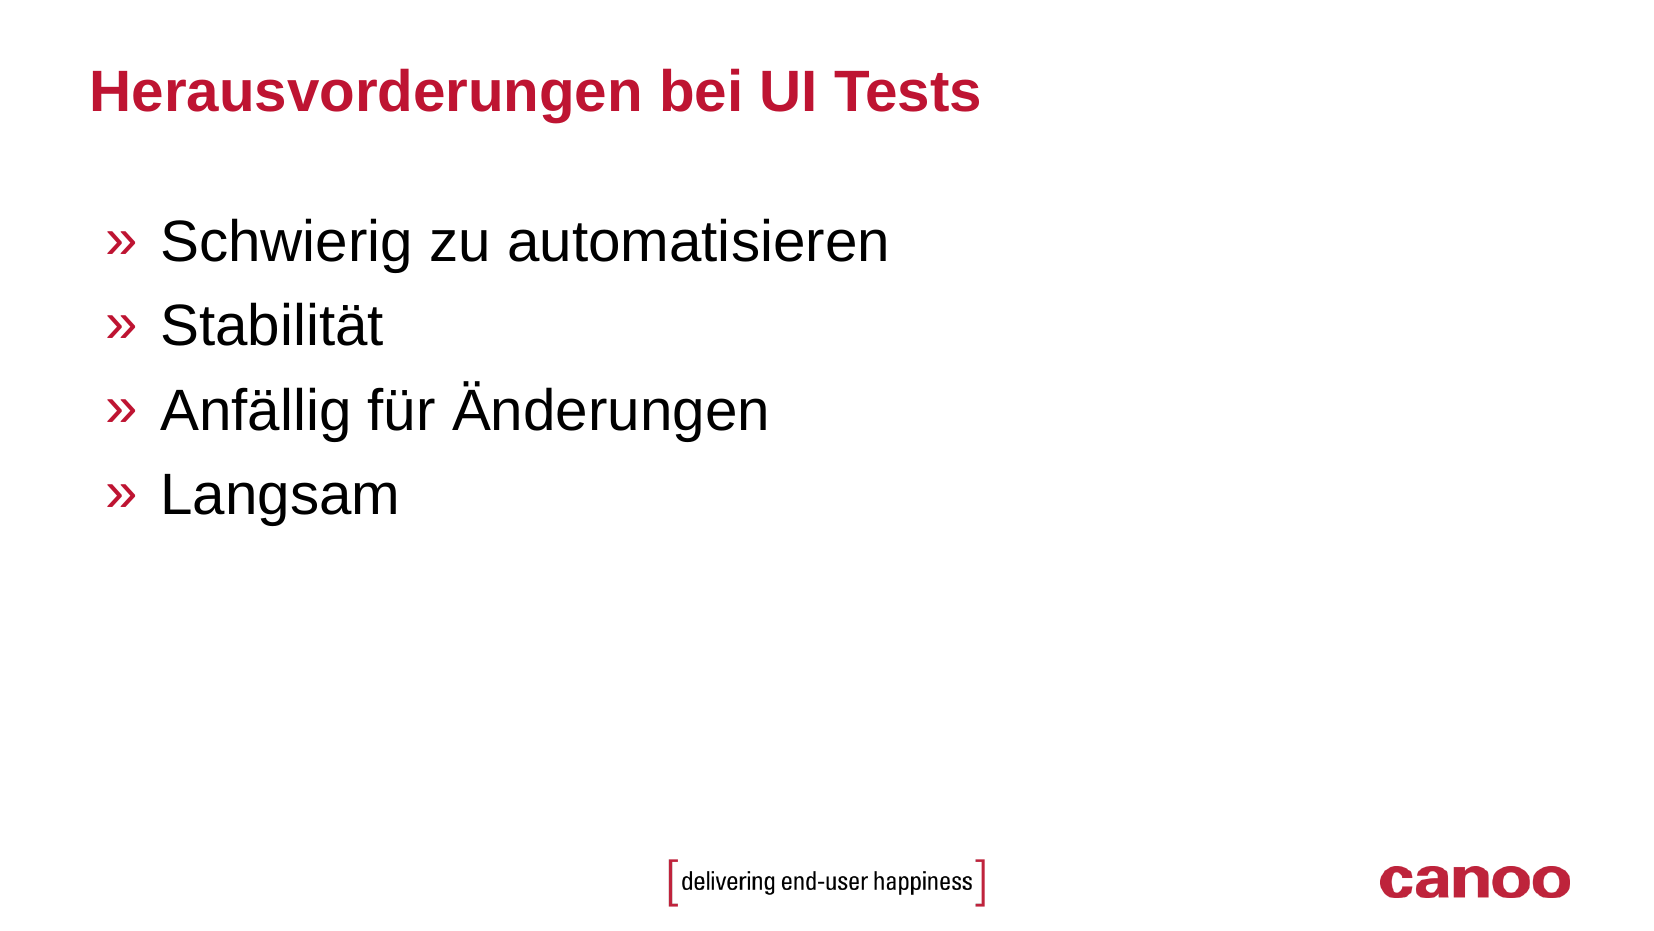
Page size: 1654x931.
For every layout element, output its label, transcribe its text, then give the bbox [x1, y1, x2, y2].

picture [662, 855, 991, 910]
list Schwierig zu automatisieren Stabilität Anfällig für Änderungen Langsam [90, 195, 1456, 616]
title Herausvorderungen bei UI Tests [75, 45, 1591, 136]
picture [1380, 866, 1570, 898]
